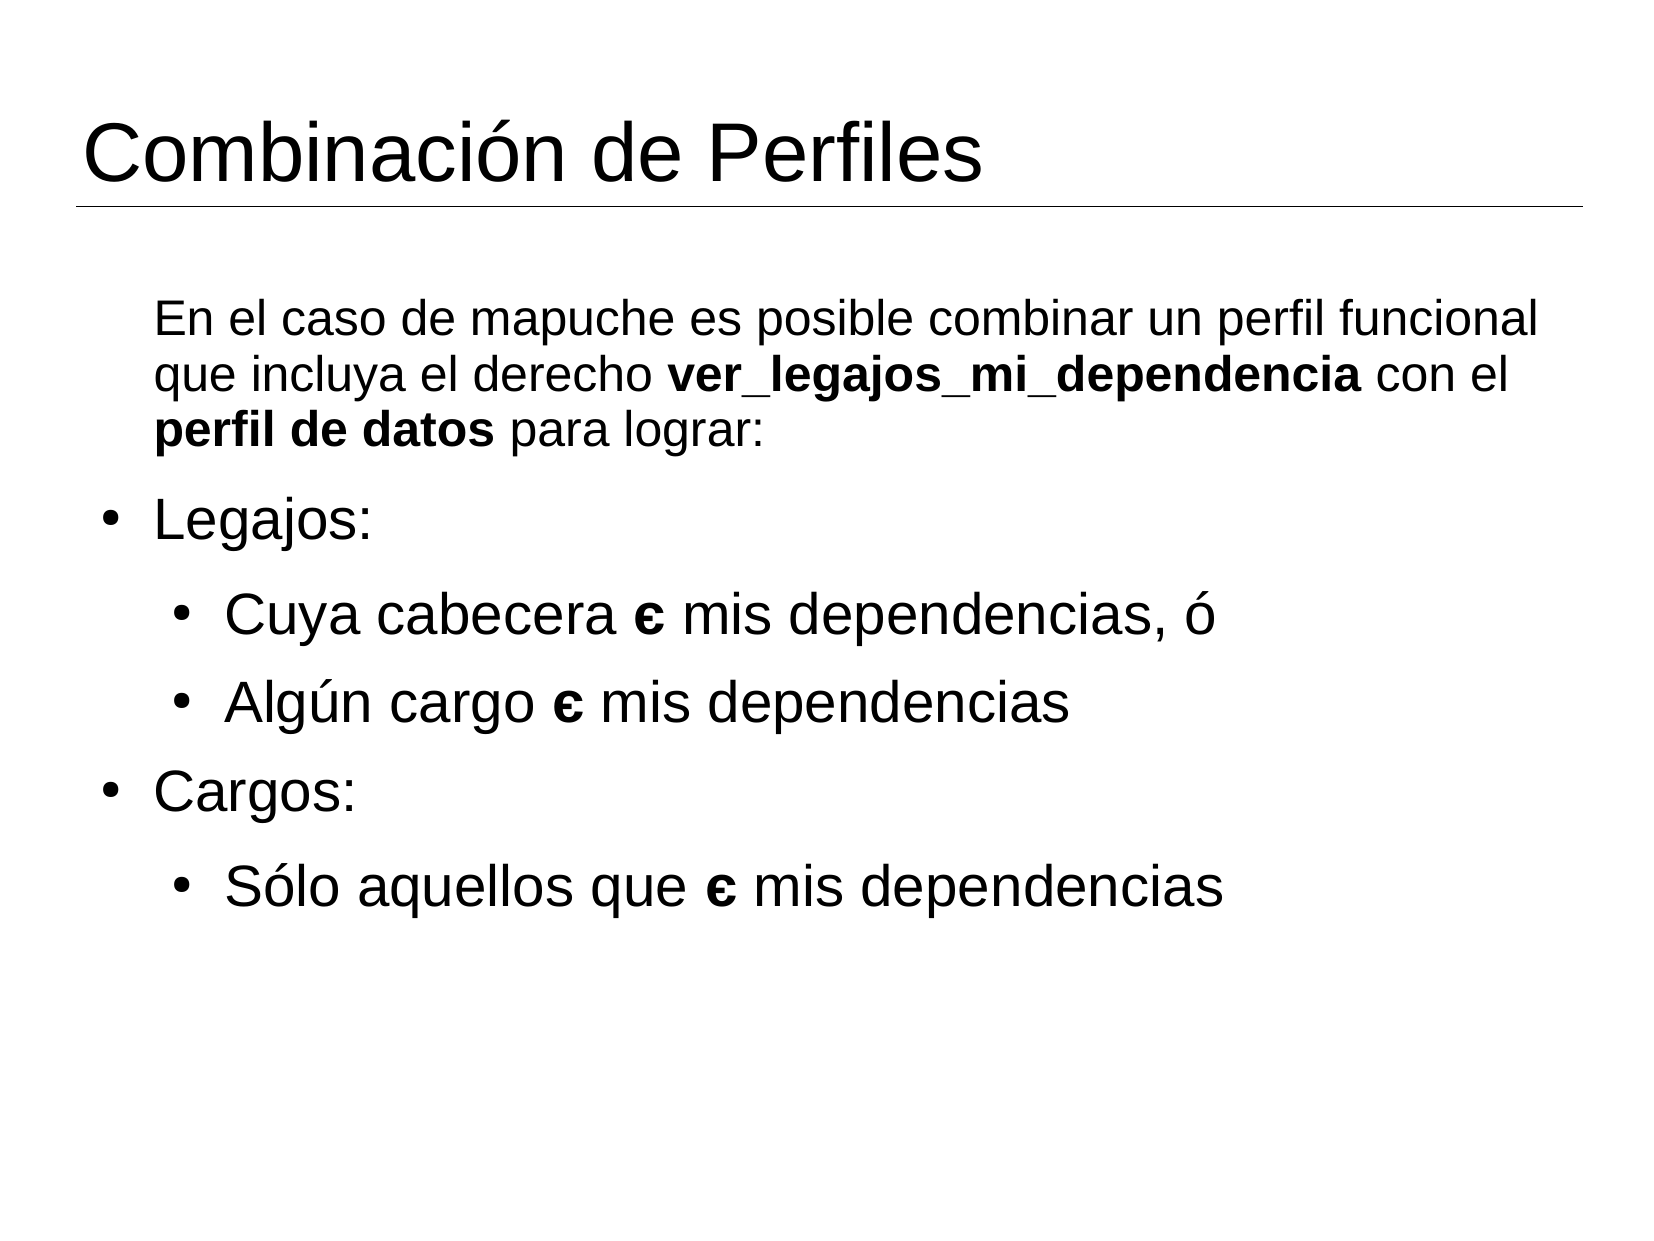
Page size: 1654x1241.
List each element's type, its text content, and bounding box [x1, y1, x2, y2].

title Combinación de Perfiles [82, 49, 1571, 257]
list En el caso de mapuche es posible combinar un perfil funcional que incluya el derecho ver_legajos_mi_dependencia con el perfil de datos para lograr: Legajos: Cuya cabecera є mis dependencias, ó Algún cargo є mis dependencias Cargos: Sólo aquellos que є mis dependencias [82, 290, 1571, 1109]
